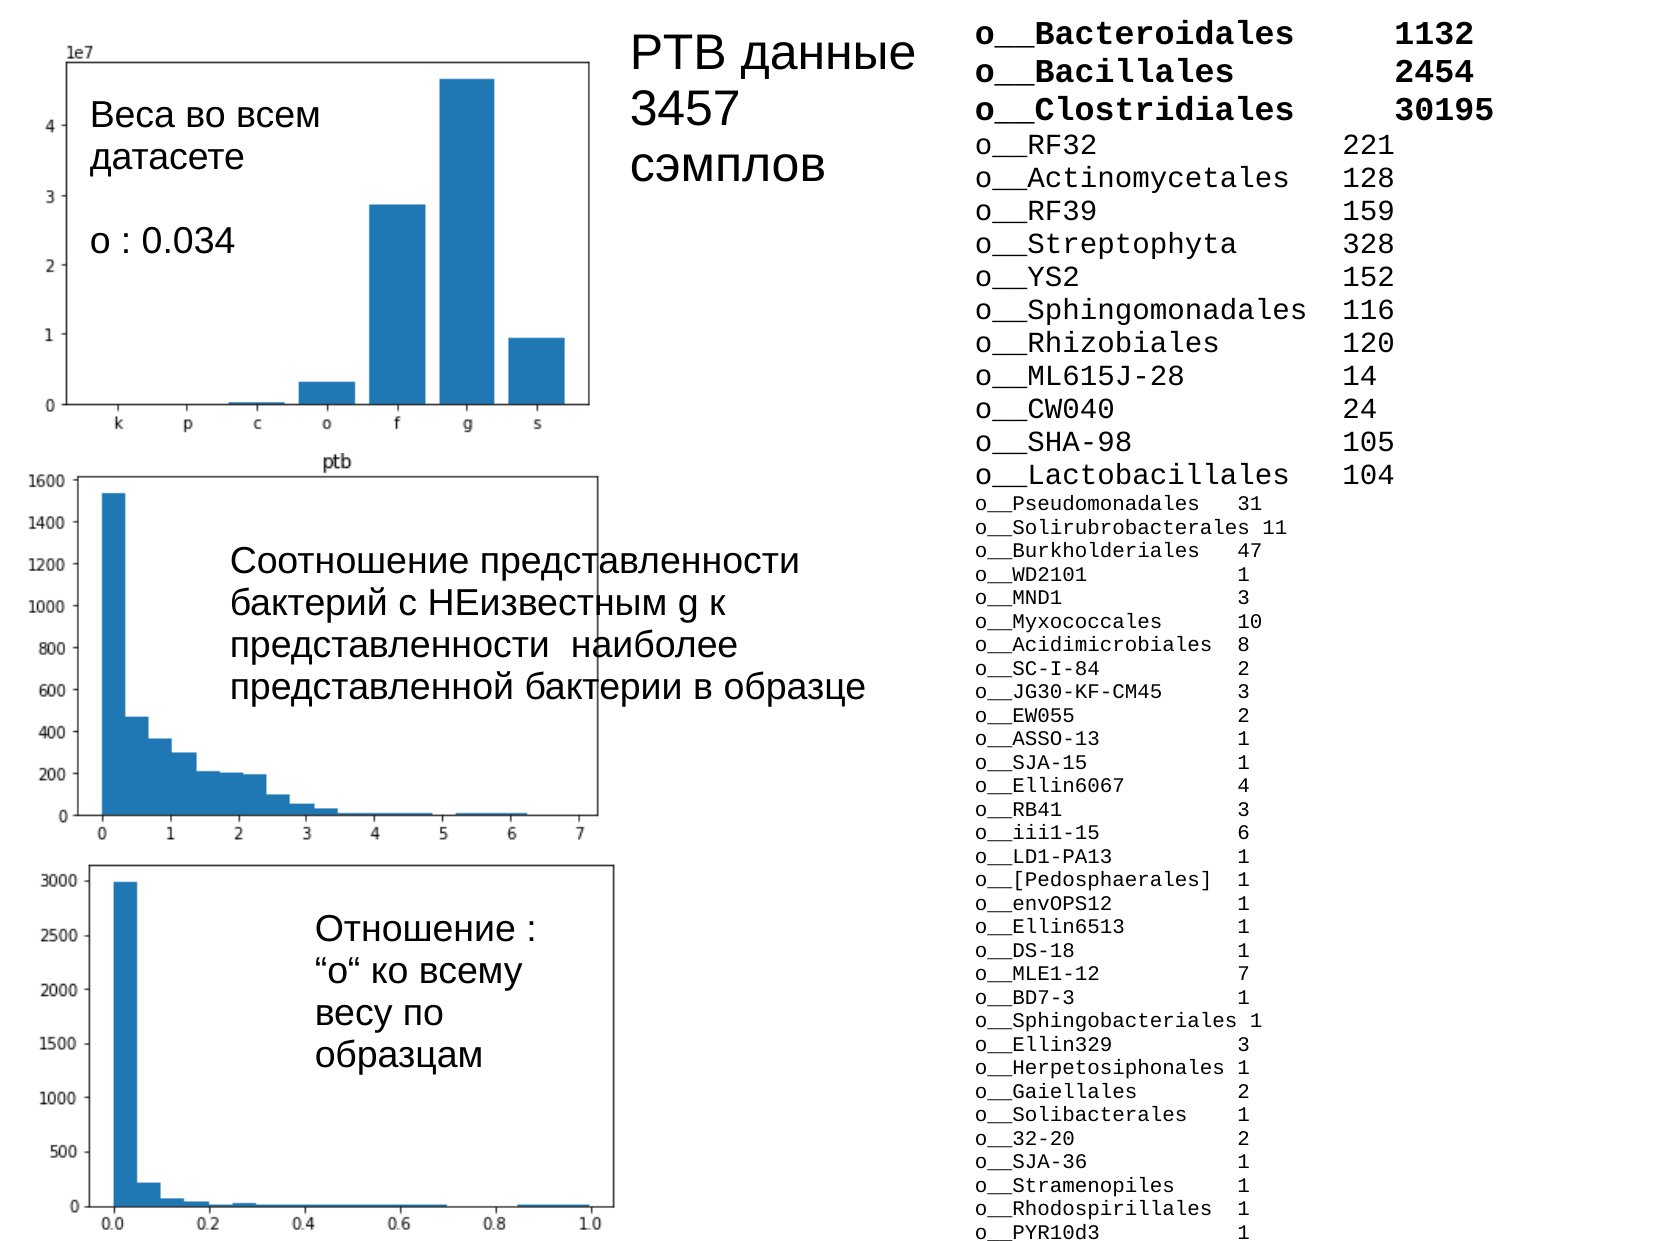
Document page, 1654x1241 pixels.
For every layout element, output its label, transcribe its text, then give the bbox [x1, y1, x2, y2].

text_box Соотношение представленности бактерий с НЕизвестным g к представленности наиболее представленной бактерии в образце [215, 532, 936, 882]
picture [30, 29, 615, 448]
text_box PTB данные 3457 сэмплов [615, 17, 960, 256]
text_box o__Bacteroidales 1132 o__Bacillales 2454 o__Clostridiales 30195 o__RF32 221 o__Actinomycetales 128 o__RF39 159 o__Streptophyta 328 o__YS2 152 o__Sphingomonadales 116 o__Rhizobiales 120 o__ML615J-28 14 o__CW040 24 o__SHA-98 105 o__Lactobacillales 104 o__Pseudomonadales 31 o__Solirubrobacterales 11 o__Burkholderiales 47 o__WD2101 1 o__MND1 3 o__Myxococcales 10 o__Acidimicrobiales 8 o__SC-I-84 2 o__JG30-KF-CM45 3 o__EW055 2 o__ASSO-13 1 o__SJA-15 1 o__Ellin6067 4 o__RB41 3 o__iii1-15 6 o__LD1-PA13 1 o__[Pedosphaerales] 1 o__envOPS12 1 o__Ellin6513 1 o__DS-18 1 o__MLE1-12 7 o__BD7-3 1 o__Sphingobacteriales 1 o__Ellin329 3 o__Herpetosiphonales 1 o__Gaiellales 2 o__Solibacterales 1 o__32-20 2 o__SJA-36 1 o__Stramenopiles 1 o__Rhodospirillales 1 o__PYR10d3 1 o__Chlorophyta 1 [960, 9, 1636, 1241]
text_box Веса во всем датасете o : 0.034 [75, 85, 346, 311]
picture [20, 453, 646, 1241]
text_box Отношение : “o“ ко всему весу по образцам [300, 900, 571, 1125]
